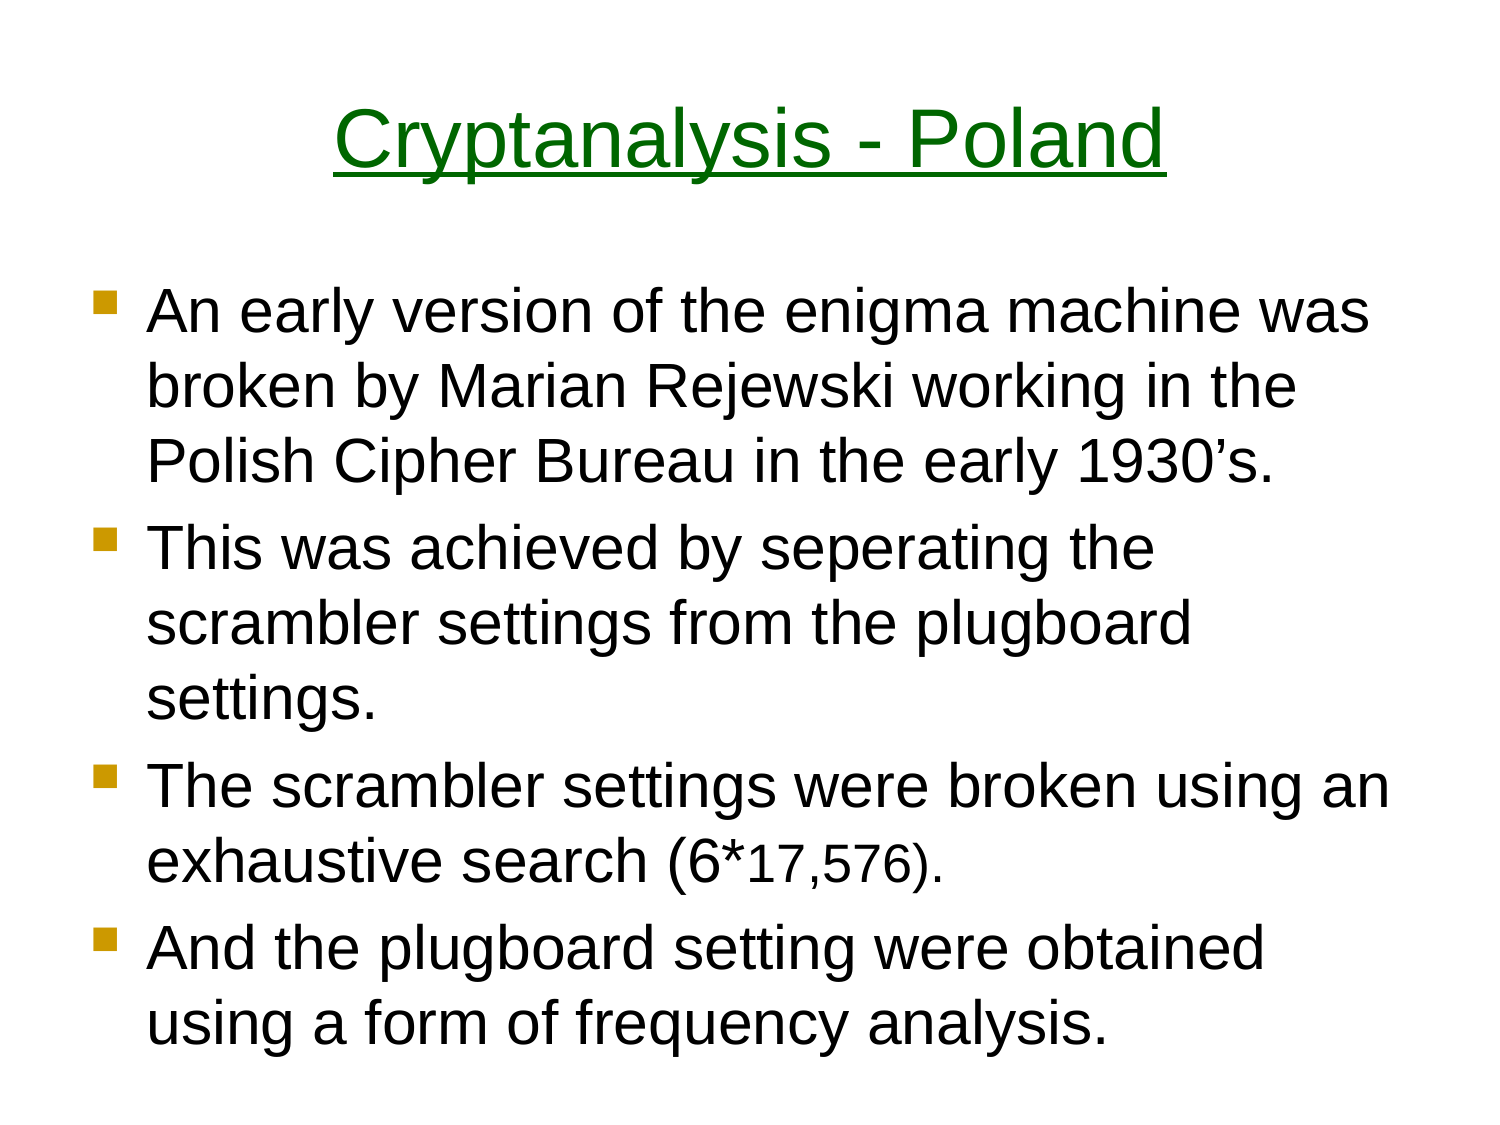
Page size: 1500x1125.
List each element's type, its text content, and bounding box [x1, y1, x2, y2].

title Cryptanalysis - Poland [75, 88, 1425, 190]
list An early version of the enigma machine was broken by Marian Rejewski working in the Polish Cipher Bureau in the early 1930’s. This was achieved by seperating the scrambler settings from the plugboard settings. The scrambler settings were broken using an exhaustive search (6*17,576). And the plugboard setting were obtained using a form of frequency analysis. [75, 262, 1425, 1006]
